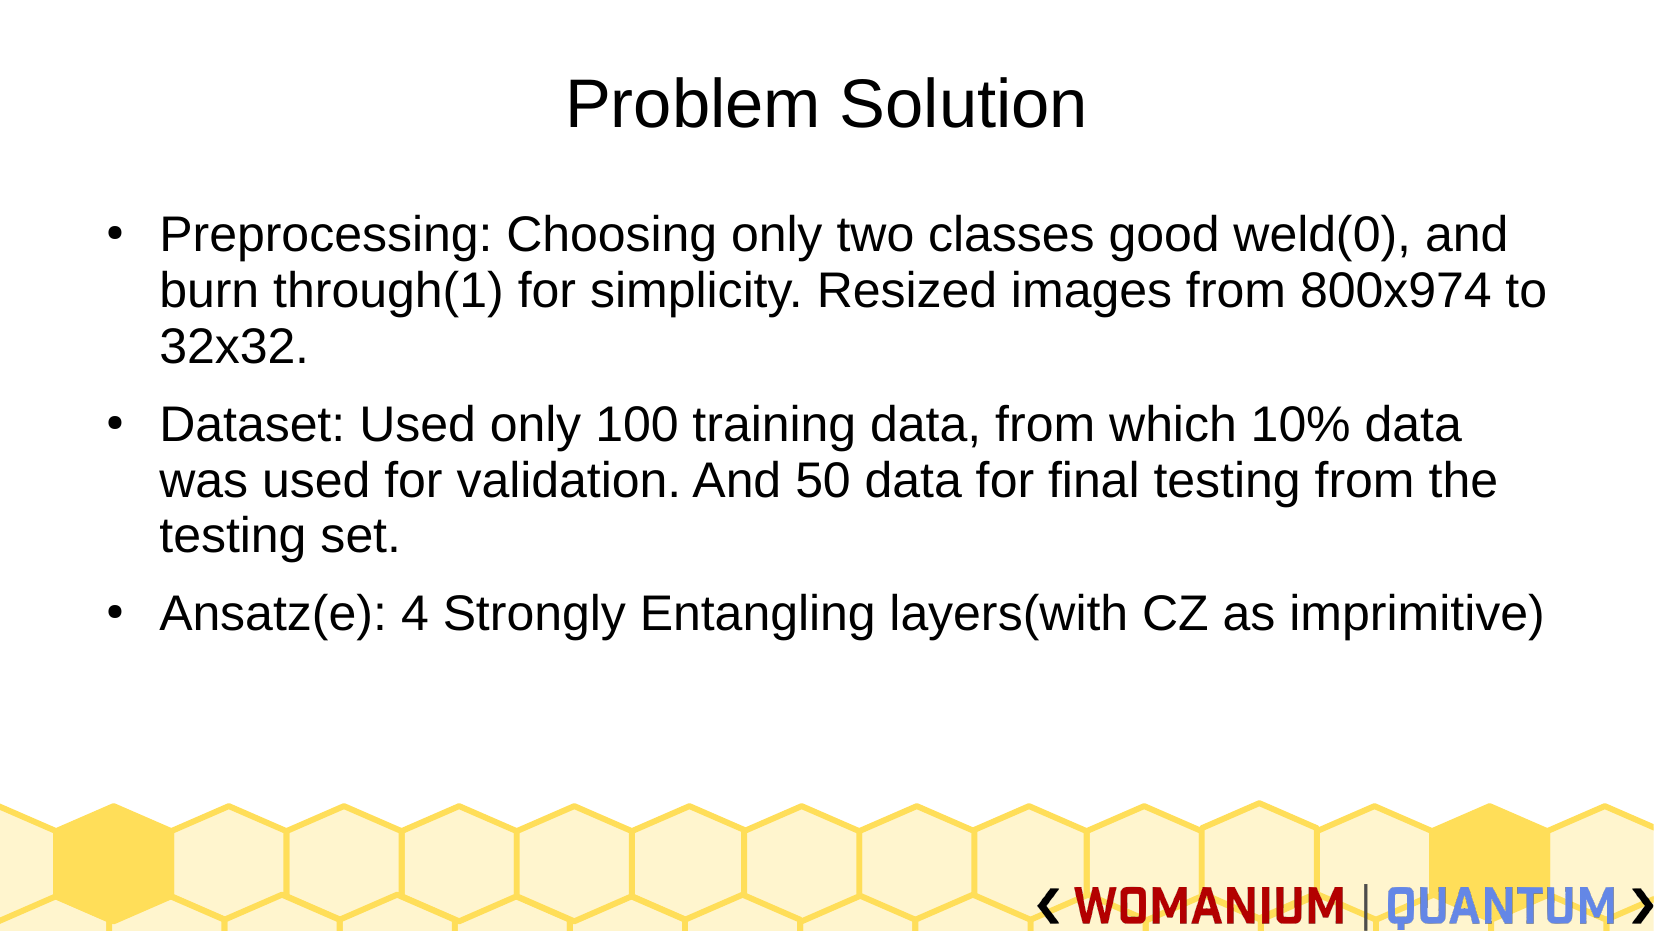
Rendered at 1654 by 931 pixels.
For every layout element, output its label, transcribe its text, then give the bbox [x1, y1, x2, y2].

title Problem Solution [88, 29, 1565, 178]
list Preprocessing: Choosing only two classes good weld(0), and burn through(1) for simplicity. Resized images from 800x974 to 32x32. Dataset: Used only 100 training data, from which 10% data was used for validation. And 50 data for final testing from the testing set. Ansatz(e): 4 Strongly Entangling layers(with CZ as imprimitive) [88, 206, 1565, 739]
picture [1037, 884, 1654, 931]
